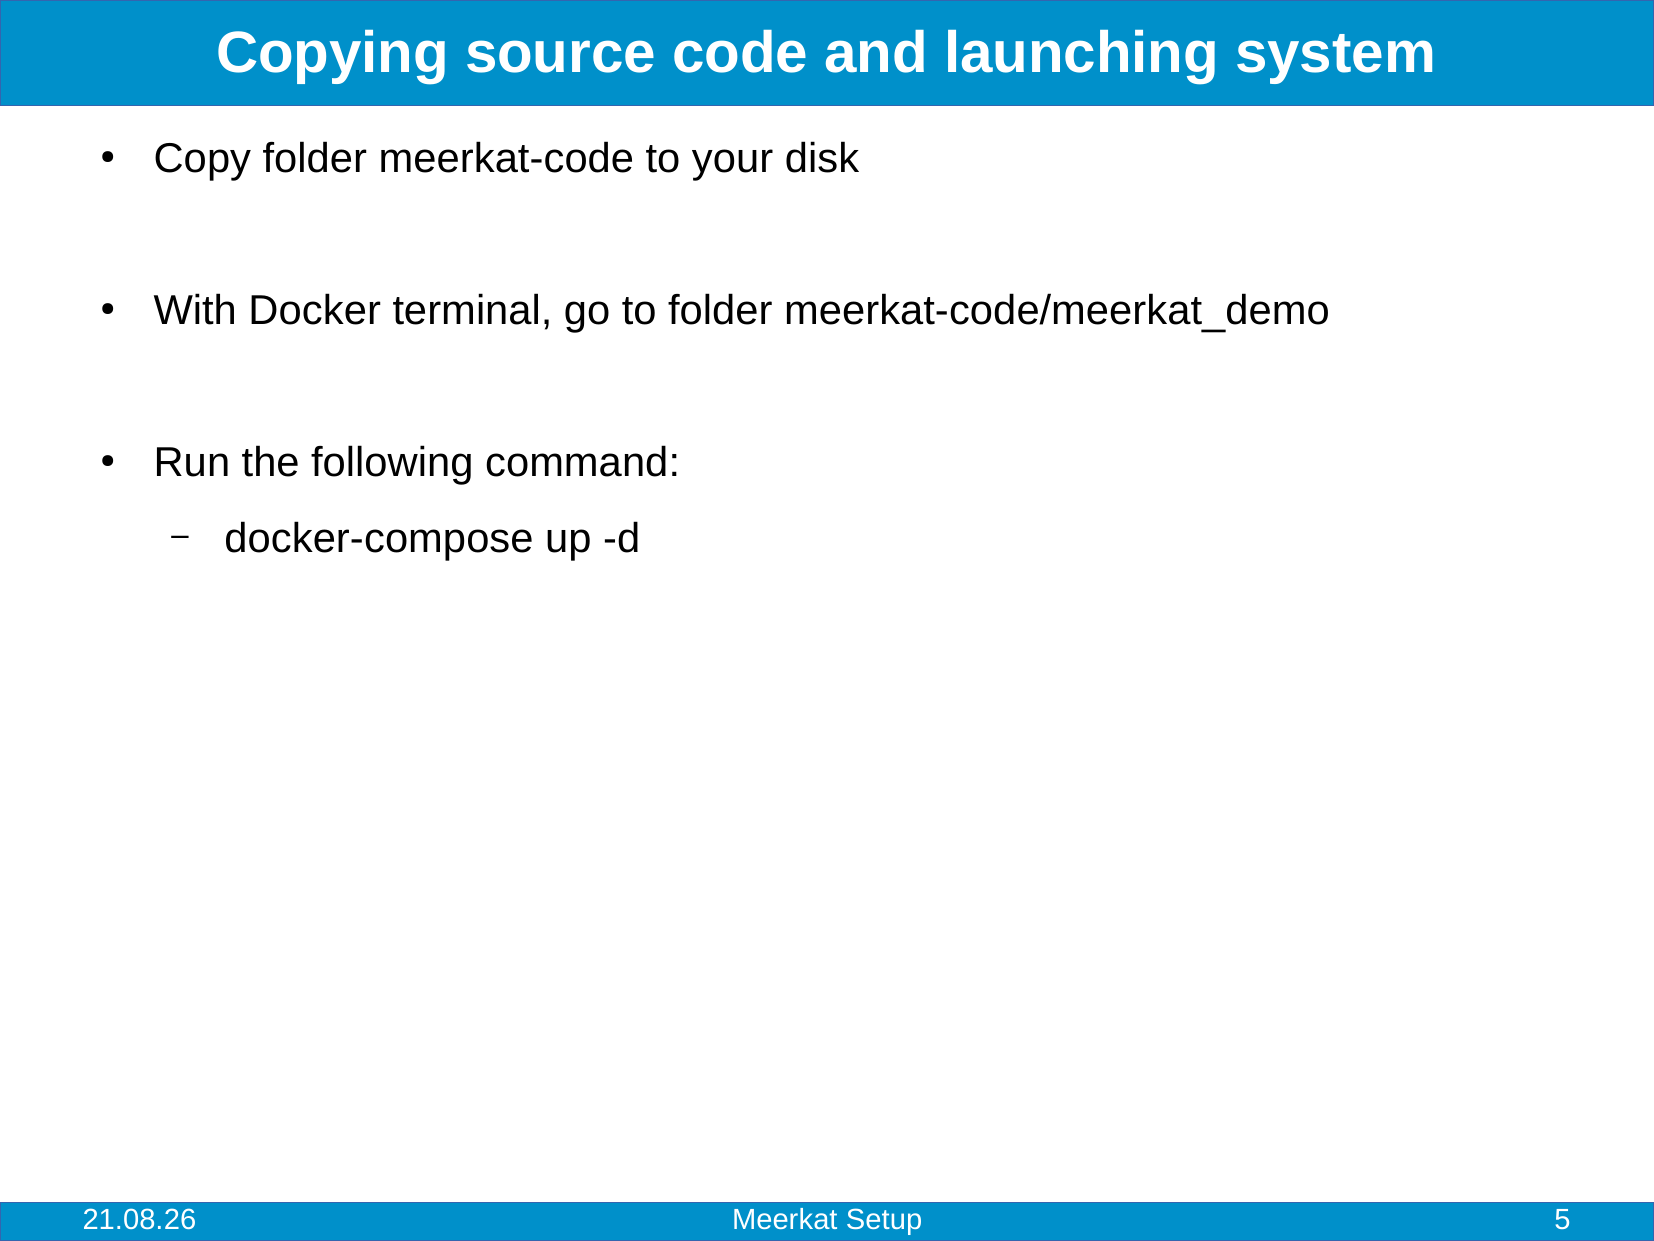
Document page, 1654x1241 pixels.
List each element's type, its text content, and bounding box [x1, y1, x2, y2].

title Copying source code and launching system [0, 0, 1654, 106]
list Copy folder meerkat-code to your disk With Docker terminal, go to folder meerkat-code/meerkat_demo Run the following command: docker-compose up -d [82, 135, 1571, 855]
